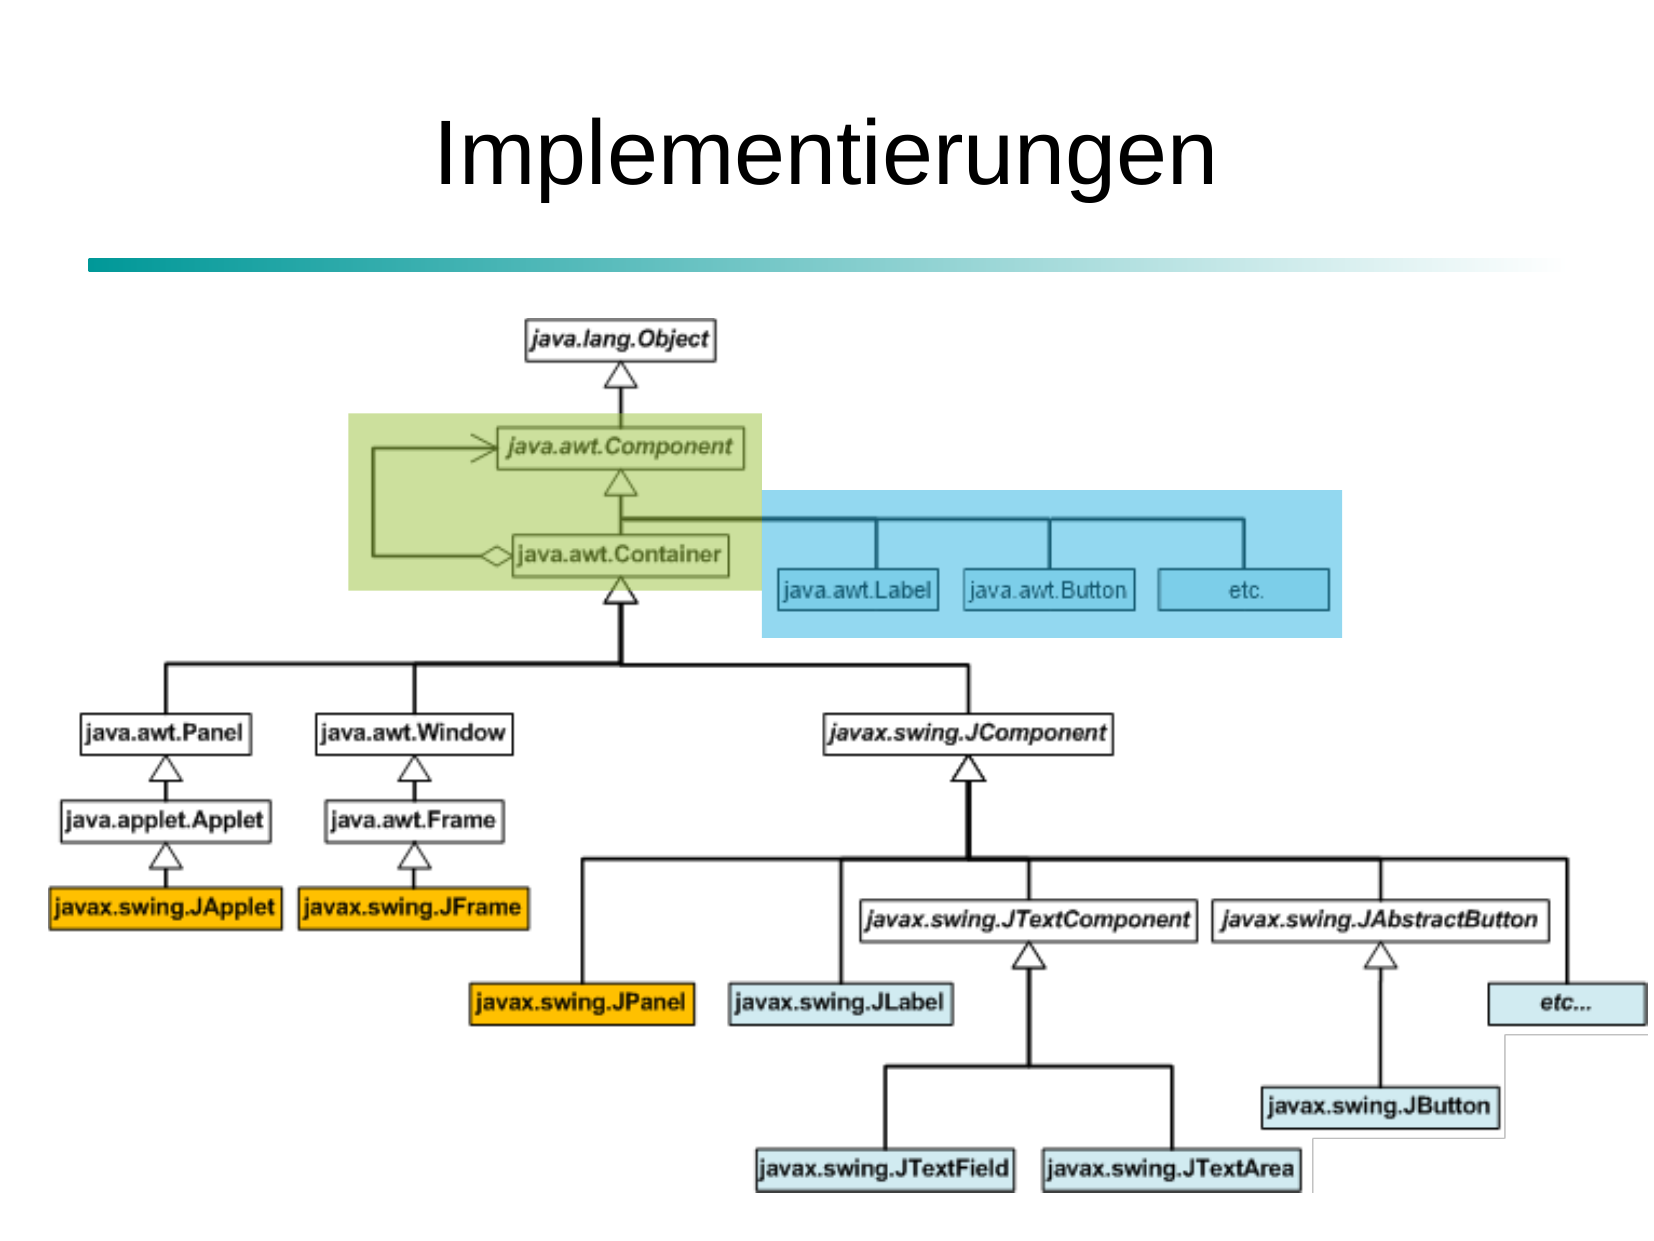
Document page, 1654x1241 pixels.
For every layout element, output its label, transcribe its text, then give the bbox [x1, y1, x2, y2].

picture [48, 318, 1648, 1193]
title Implementierungen [82, 49, 1571, 257]
text_box [348, 413, 1343, 638]
